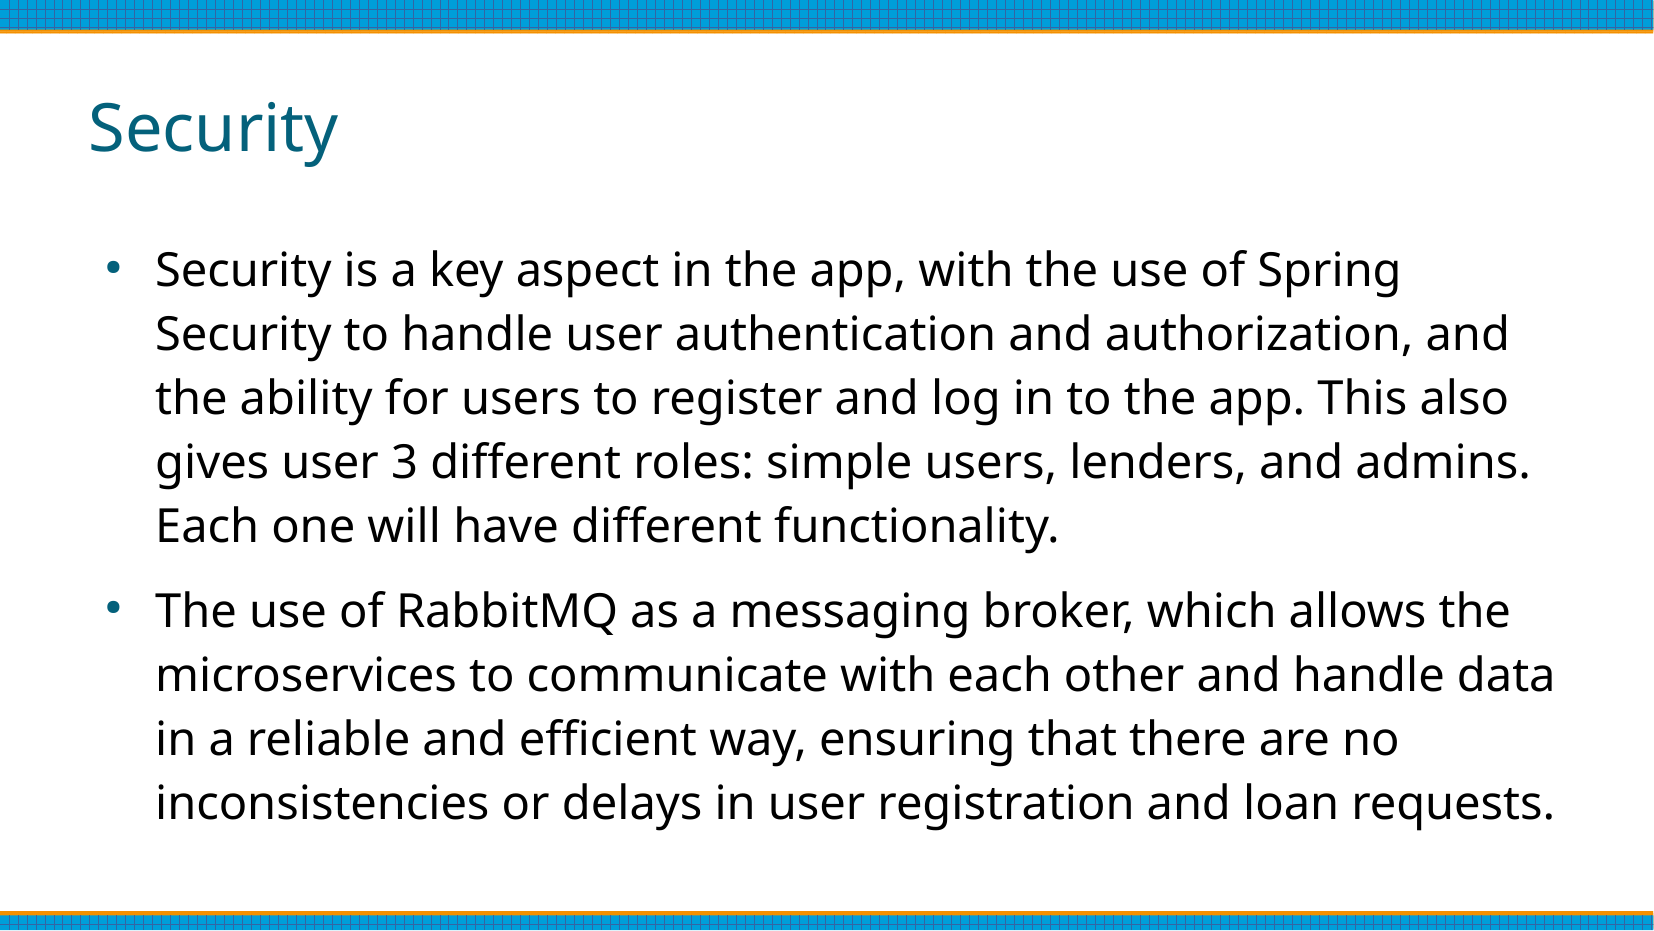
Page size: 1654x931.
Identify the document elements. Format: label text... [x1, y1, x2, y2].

title Security [88, 44, 1565, 207]
list Security is a key aspect in the app, with the use of Spring Security to handle user authentication and authorization, and the ability for users to register and log in to the app. This also gives user 3 different roles: simple users, lenders, and admins. Each one will have different functionality. The use of RabbitMQ as a messaging broker, which allows the microservices to communicate with each other and handle data in a reliable and efficient way, ensuring that there are no inconsistencies or delays in user registration and loan requests. [88, 236, 1565, 901]
